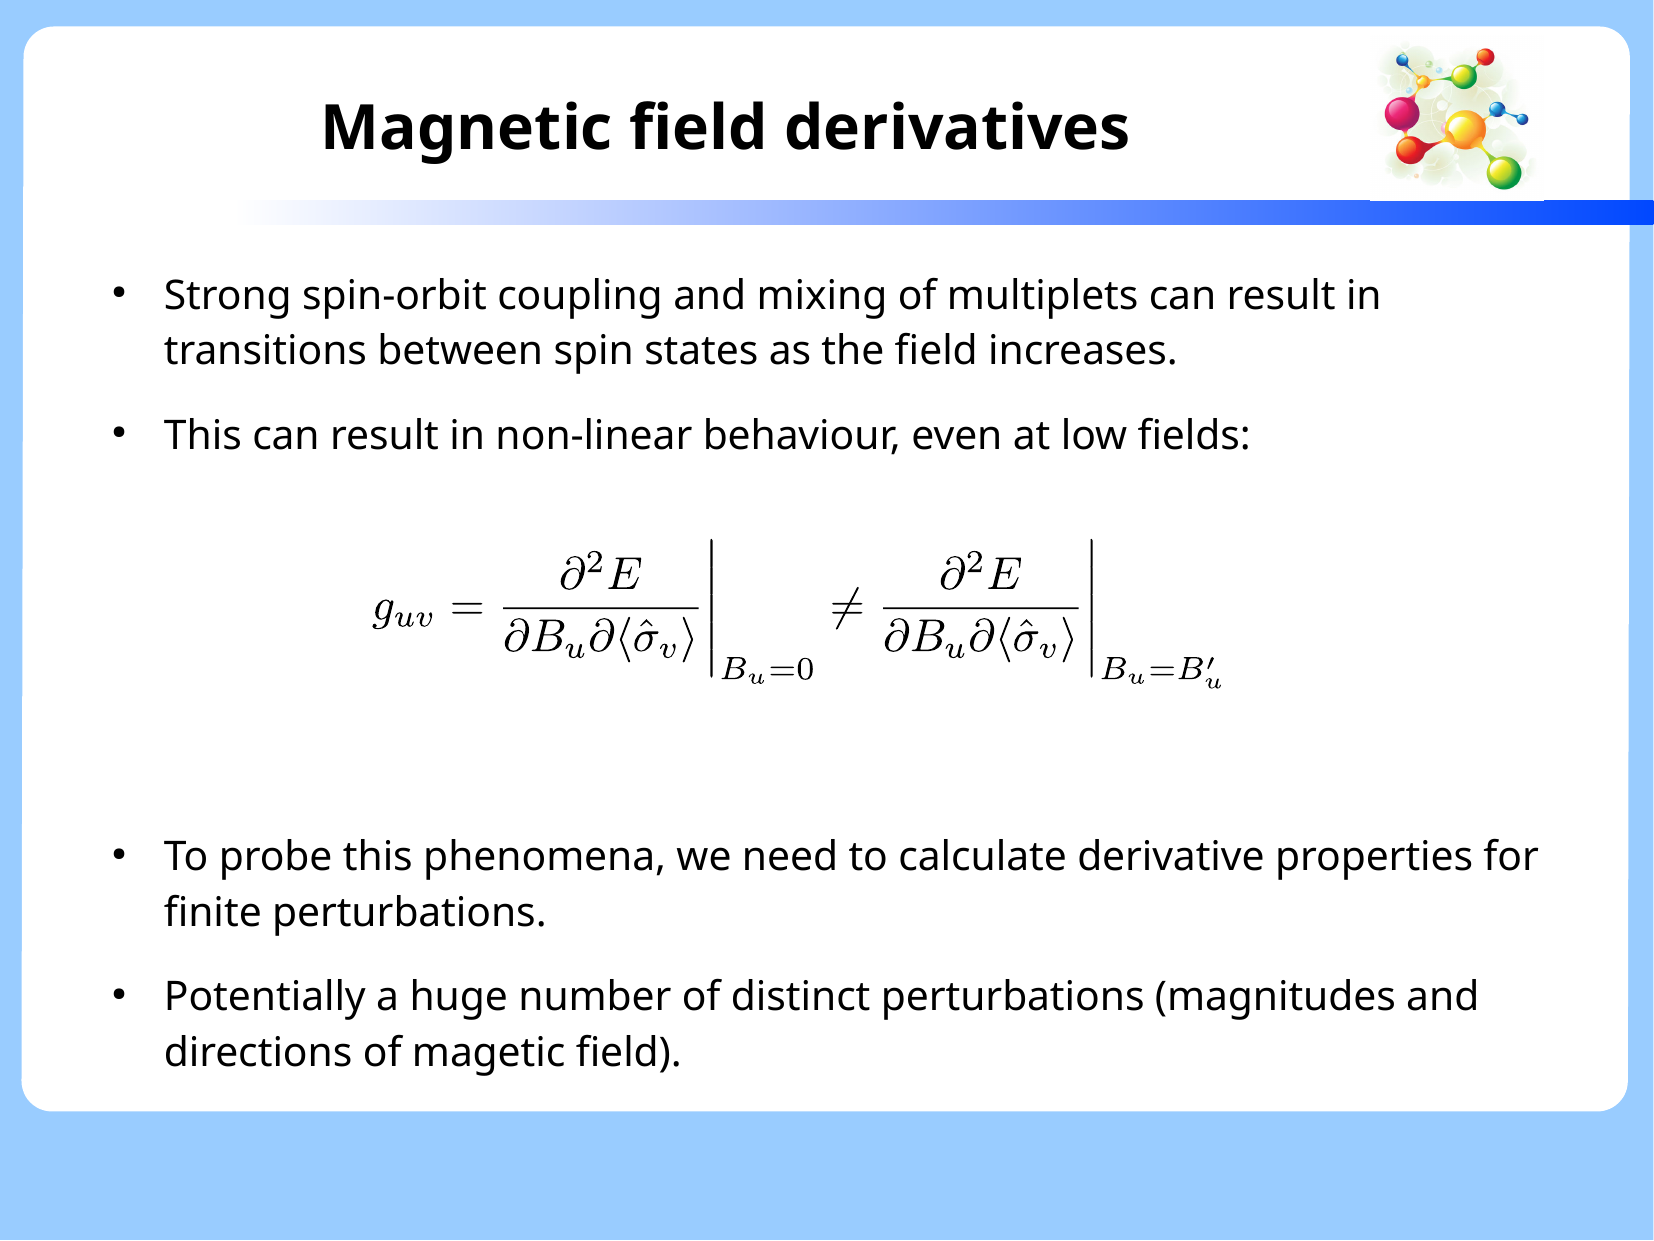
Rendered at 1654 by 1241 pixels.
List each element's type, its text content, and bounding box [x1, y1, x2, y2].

title Magnetic field derivatives [82, 49, 1370, 201]
picture [1370, 35, 1544, 201]
list Strong spin-orbit coupling and mixing of multiplets can result in transitions between spin states as the field increases. This can result in non-linear behaviour, even at low fields: To probe this phenomena, we need to calculate derivative properties for finite perturbations. Potentially a huge number of distinct perturbations (magnitudes and directions of magetic field). [94, 265, 1569, 1083]
text_box [371, 538, 1223, 689]
